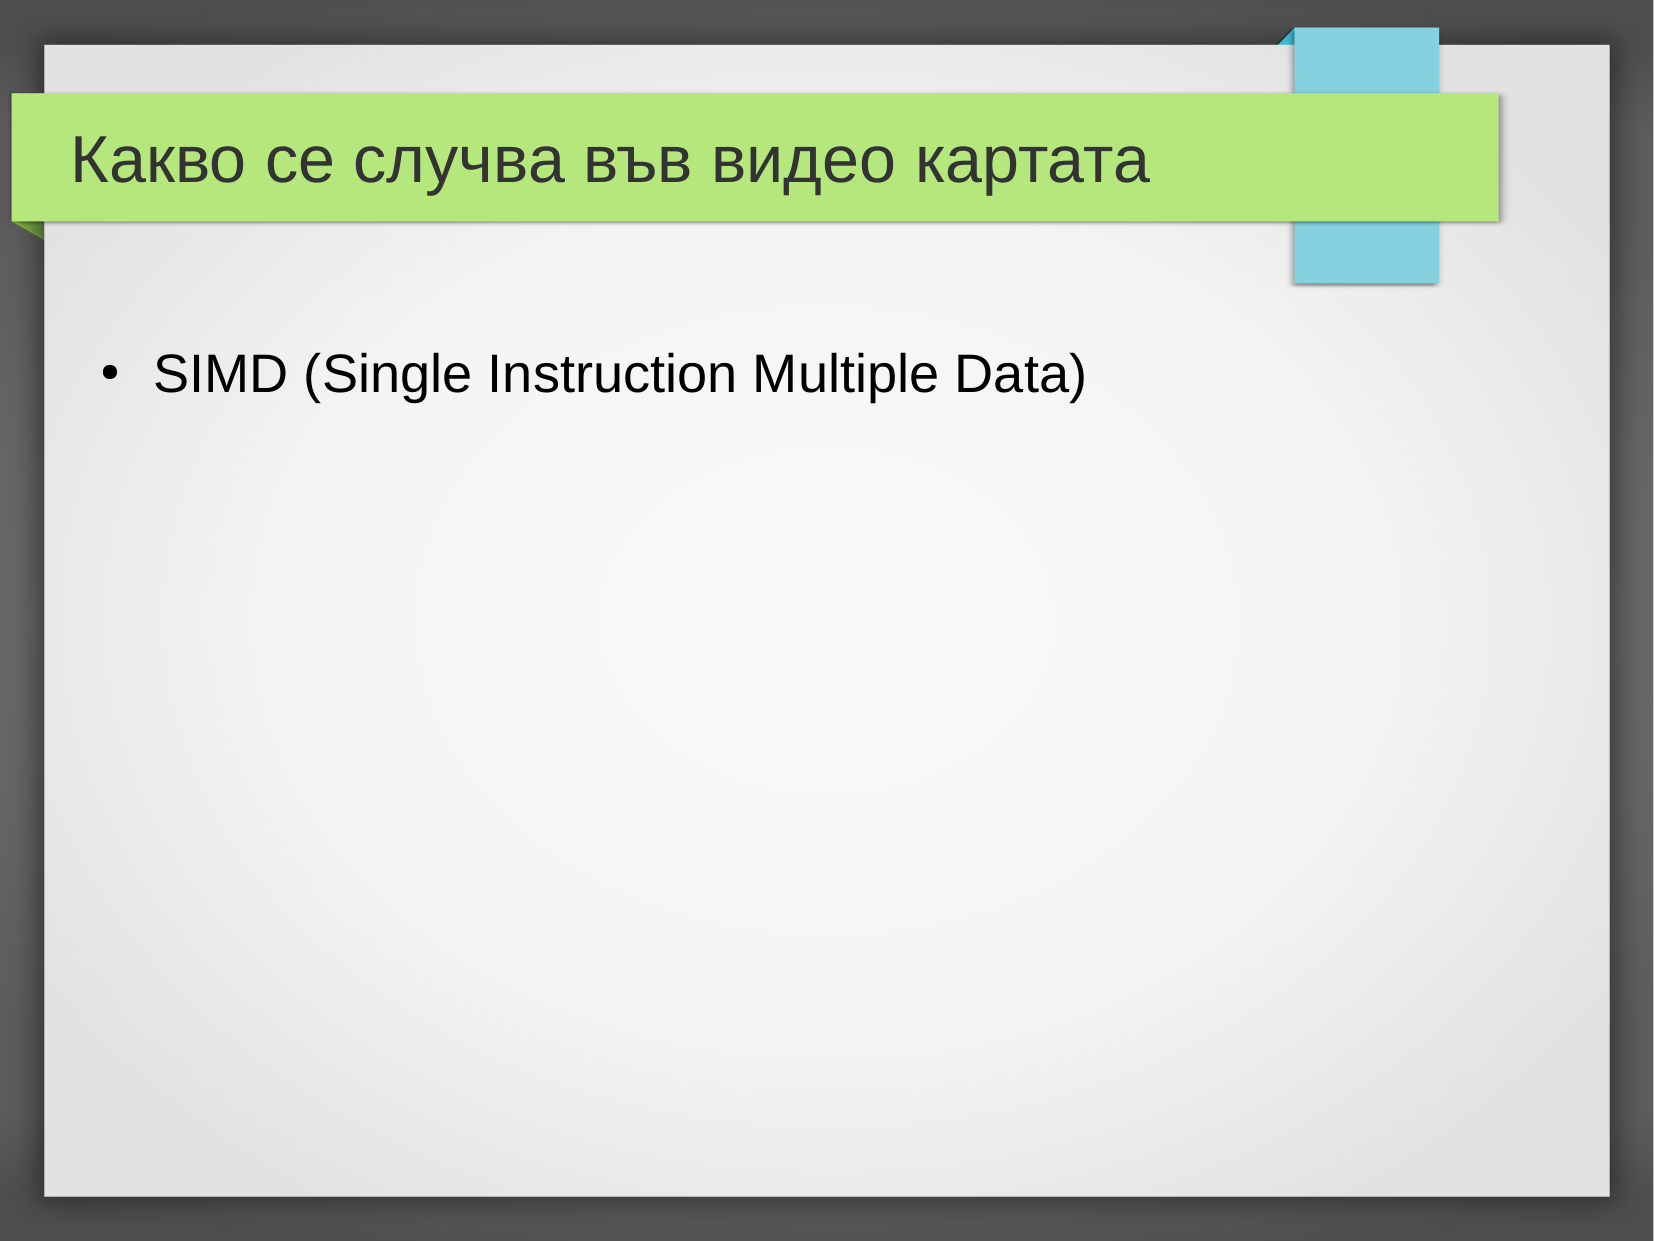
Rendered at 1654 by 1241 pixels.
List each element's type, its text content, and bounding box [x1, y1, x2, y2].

picture [0, 0, 1654, 1241]
title Какво се случва във видео картата [70, 106, 1229, 213]
list SIMD (Single Instruction Multiple Data) [82, 343, 1538, 1063]
